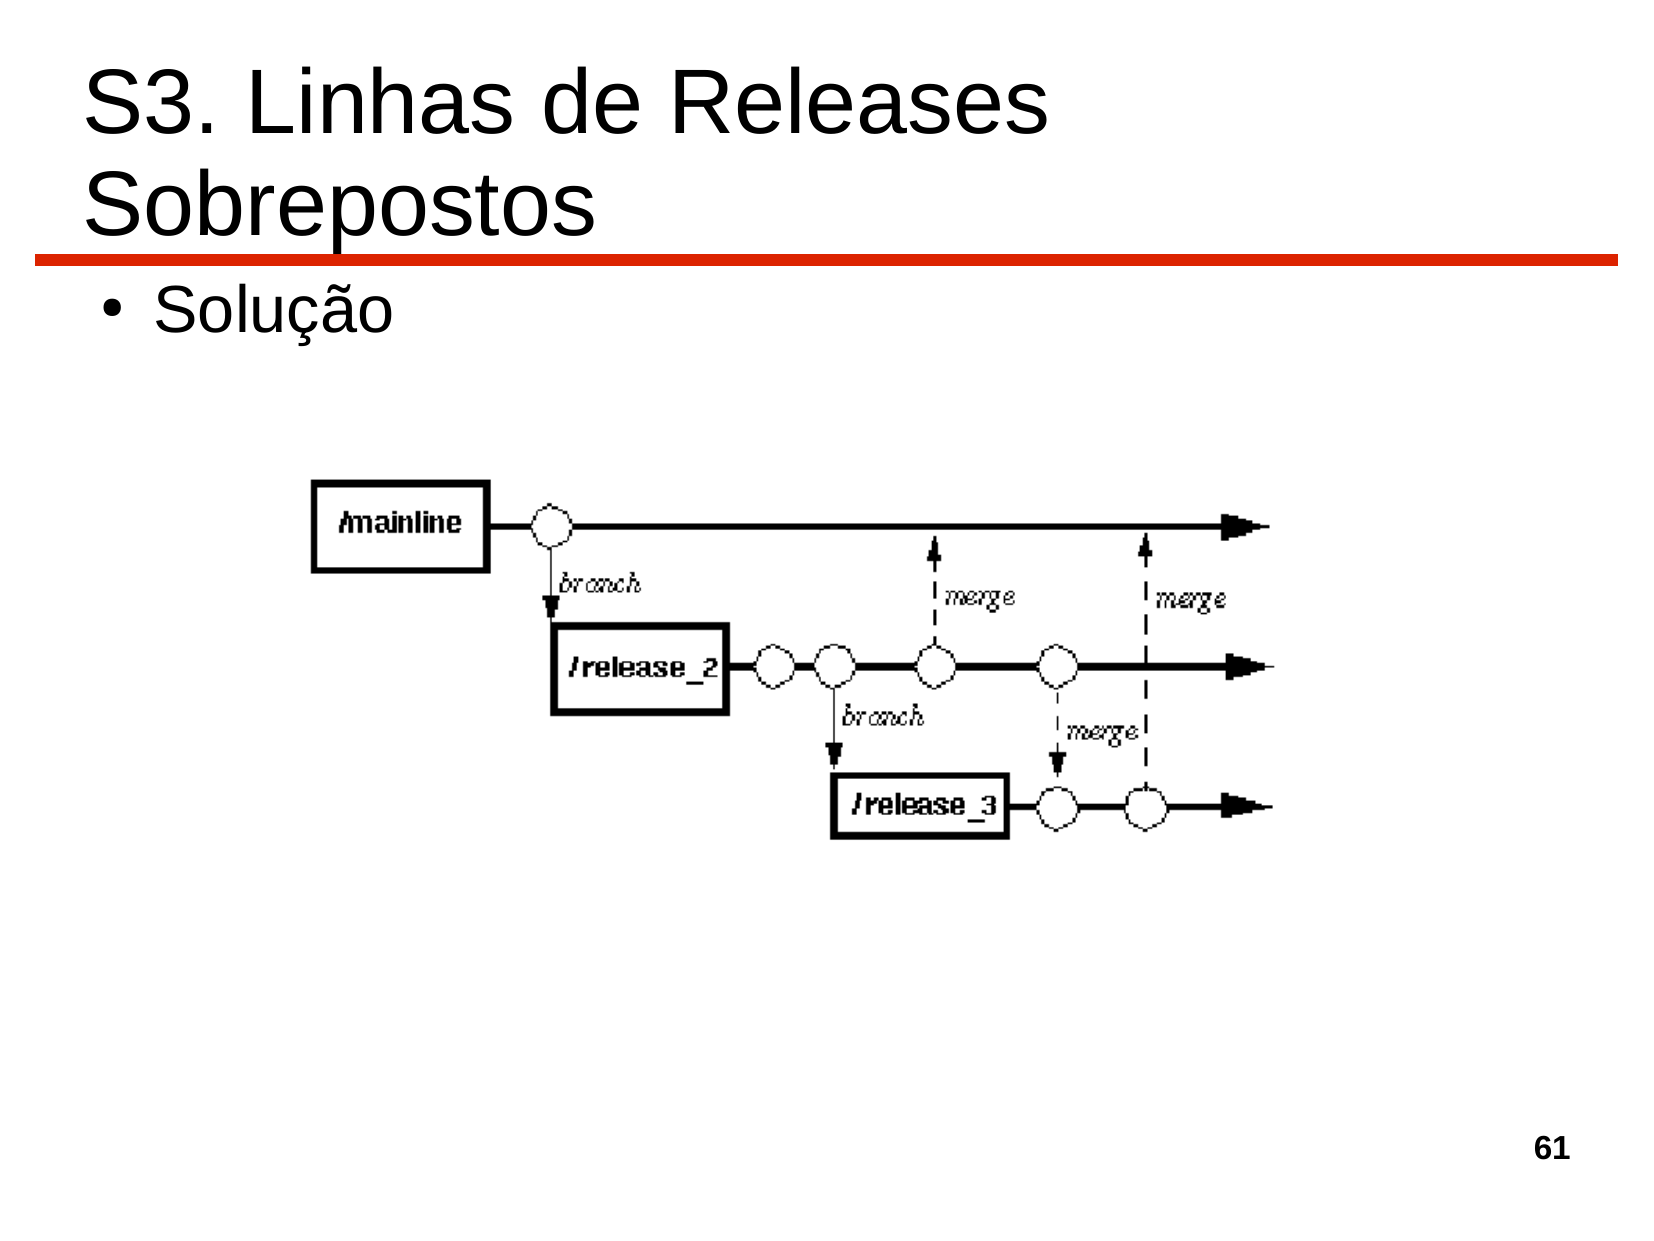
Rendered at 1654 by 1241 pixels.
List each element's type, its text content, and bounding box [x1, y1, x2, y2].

title S3. Linhas de Releases Sobrepostos [82, 49, 1571, 257]
picture [294, 458, 1312, 851]
list Solução [82, 271, 1571, 991]
